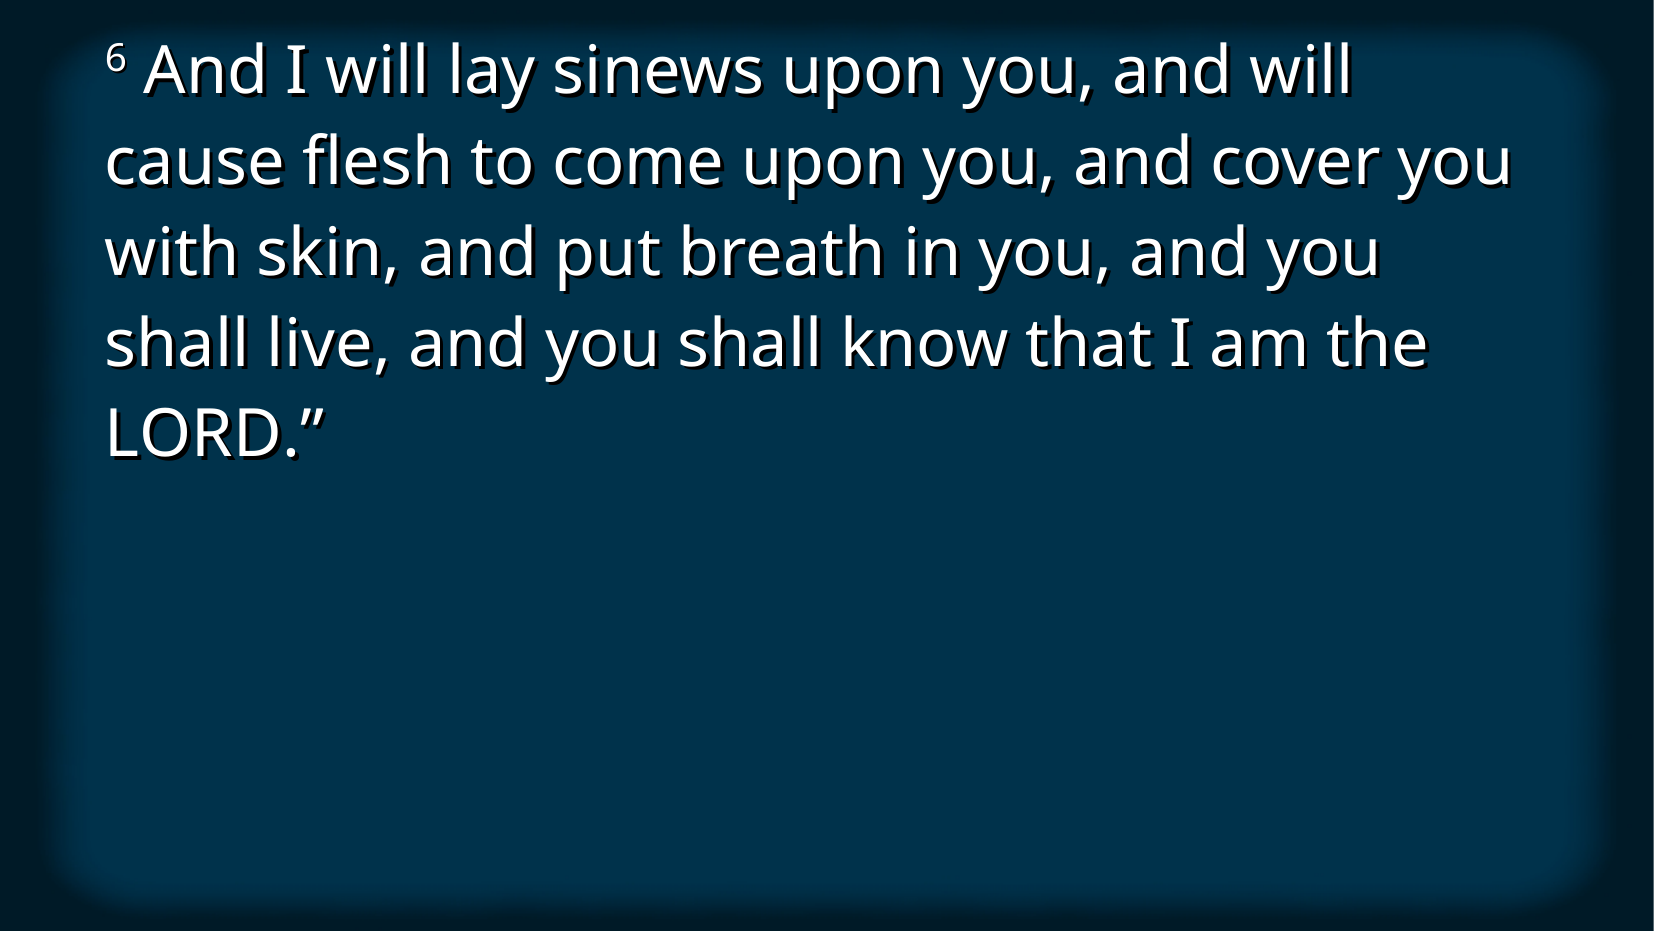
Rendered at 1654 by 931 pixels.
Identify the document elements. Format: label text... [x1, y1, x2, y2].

picture [0, 0, 1654, 931]
text_box 6 And I will lay sinews upon you, and will cause flesh to come upon you, and cover you with skin, and put breath in you, and you shall live, and you shall know that I am the LORD.” [90, 15, 1561, 385]
